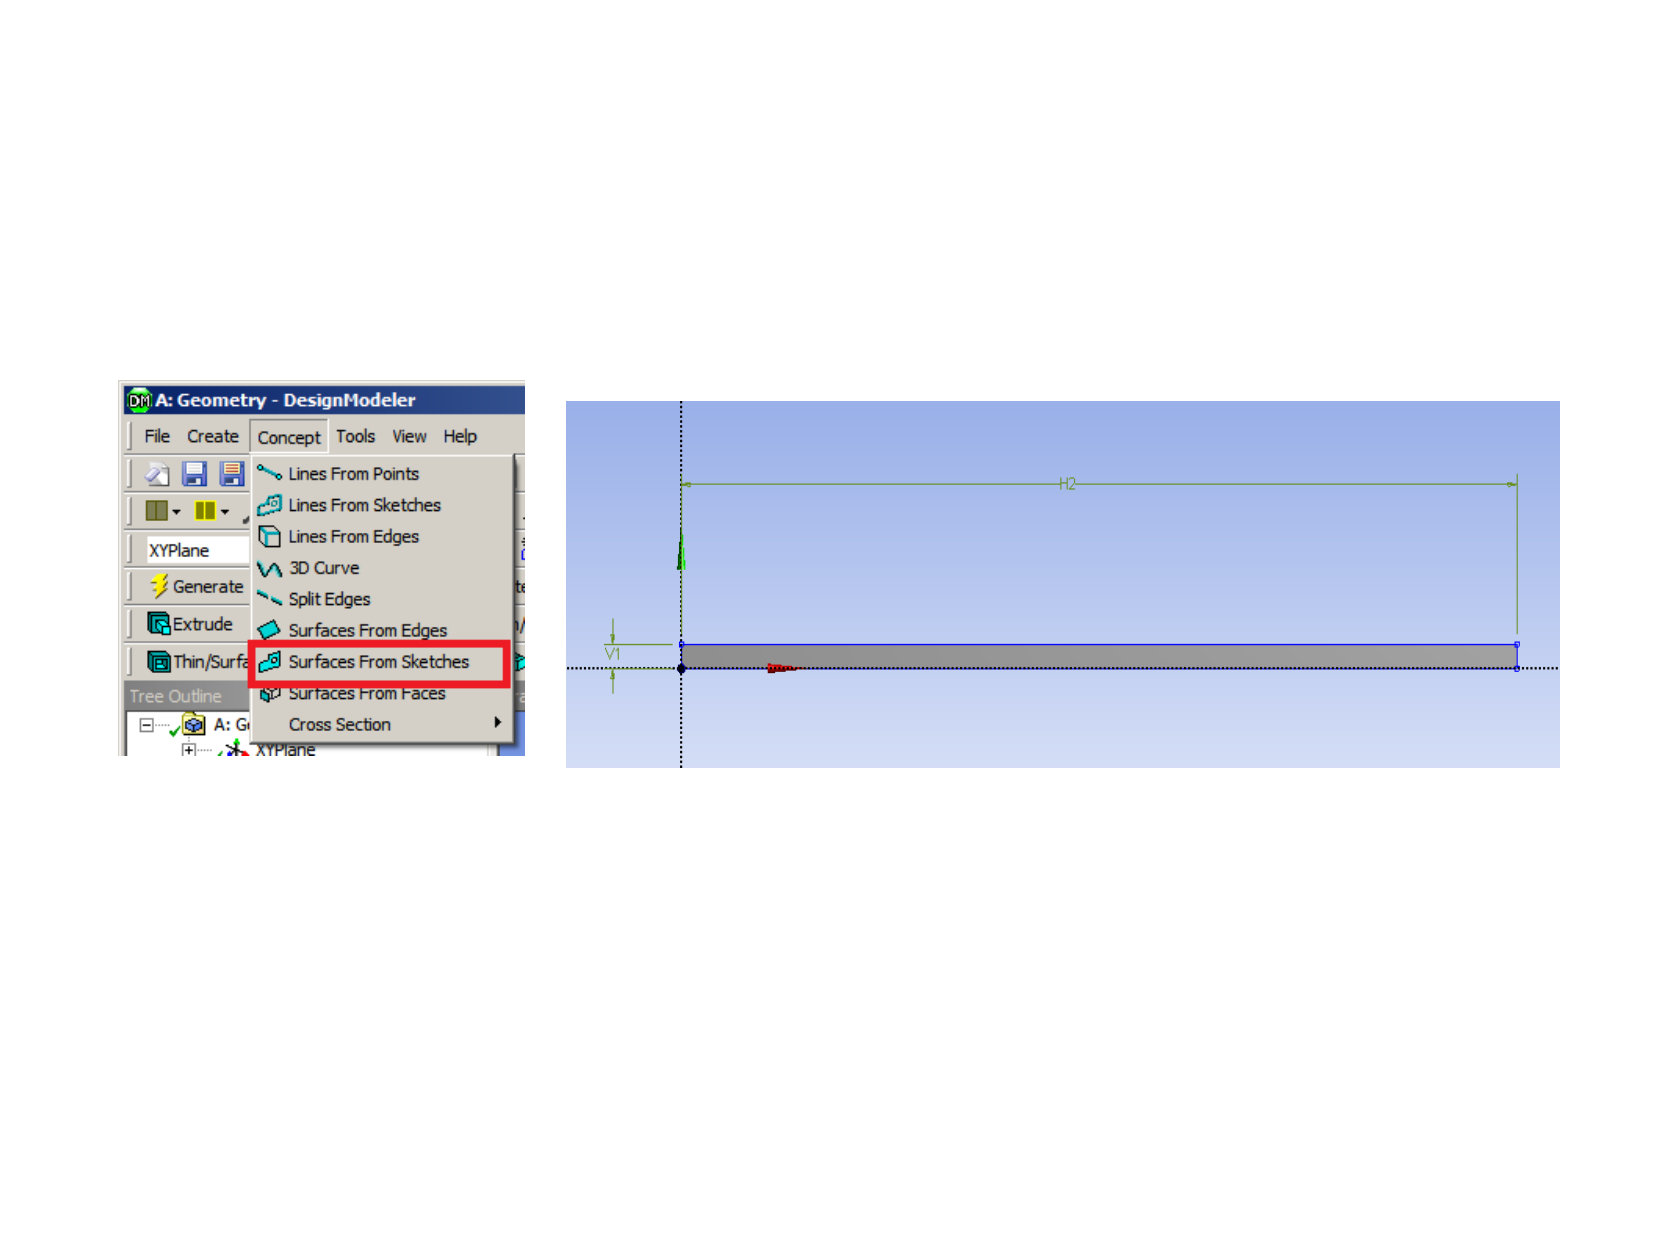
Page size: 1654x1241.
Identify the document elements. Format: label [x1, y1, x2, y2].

picture [118, 380, 525, 756]
picture [566, 401, 1560, 768]
